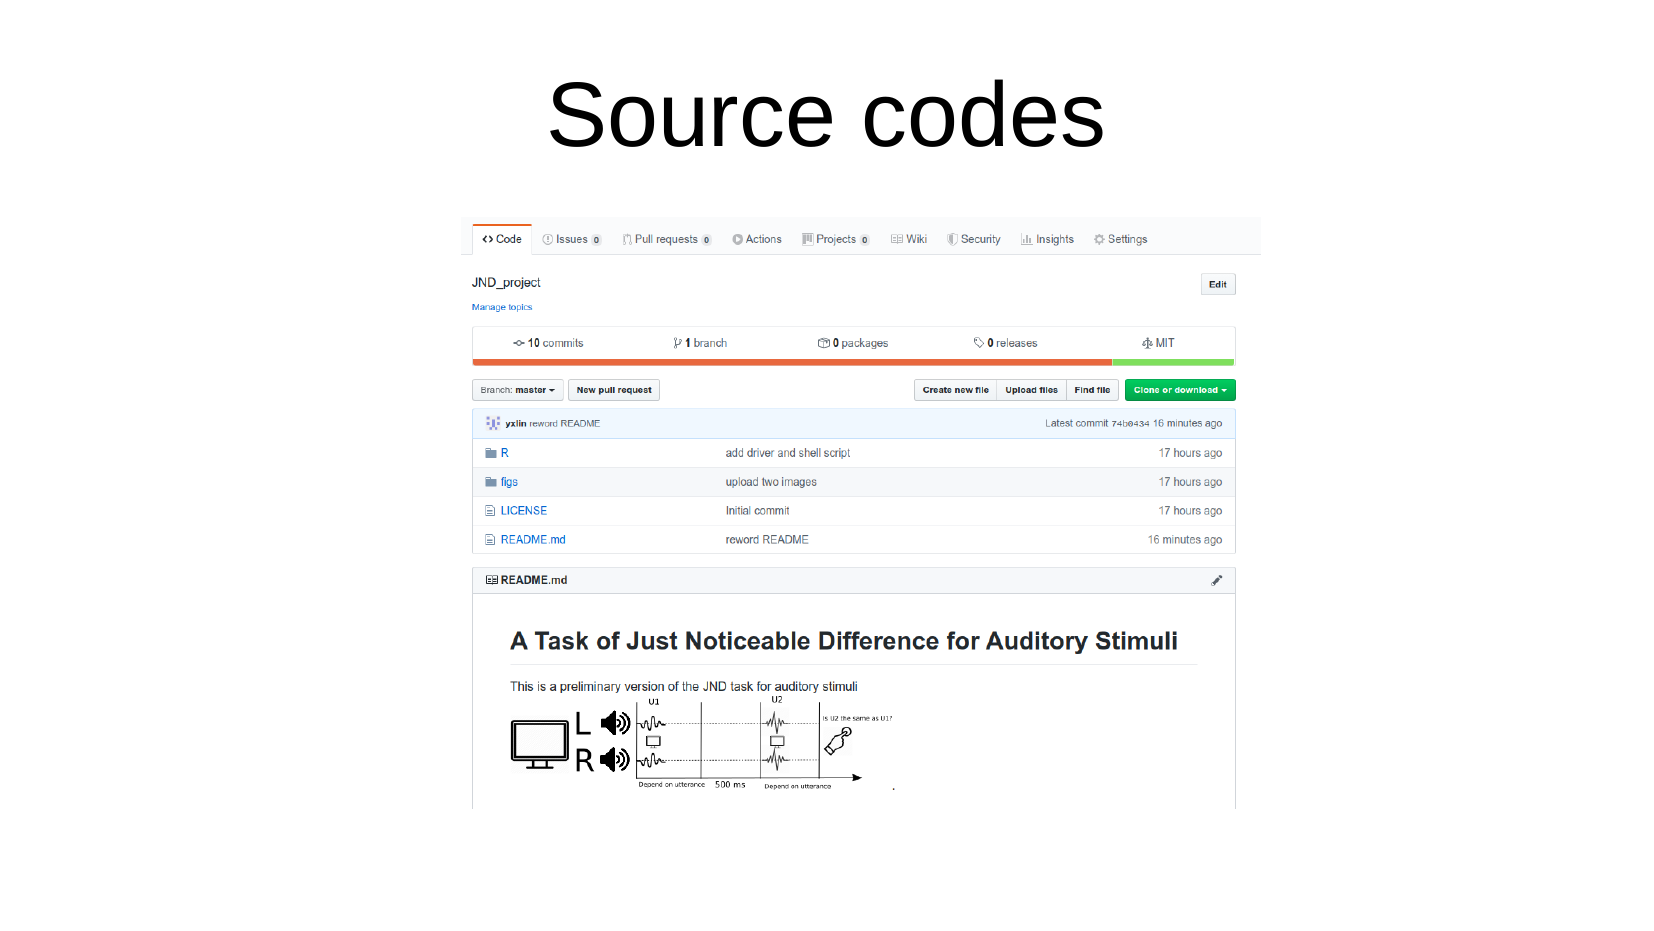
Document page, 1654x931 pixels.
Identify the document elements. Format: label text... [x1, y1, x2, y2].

title Source codes [82, 37, 1571, 193]
picture [461, 217, 1261, 809]
